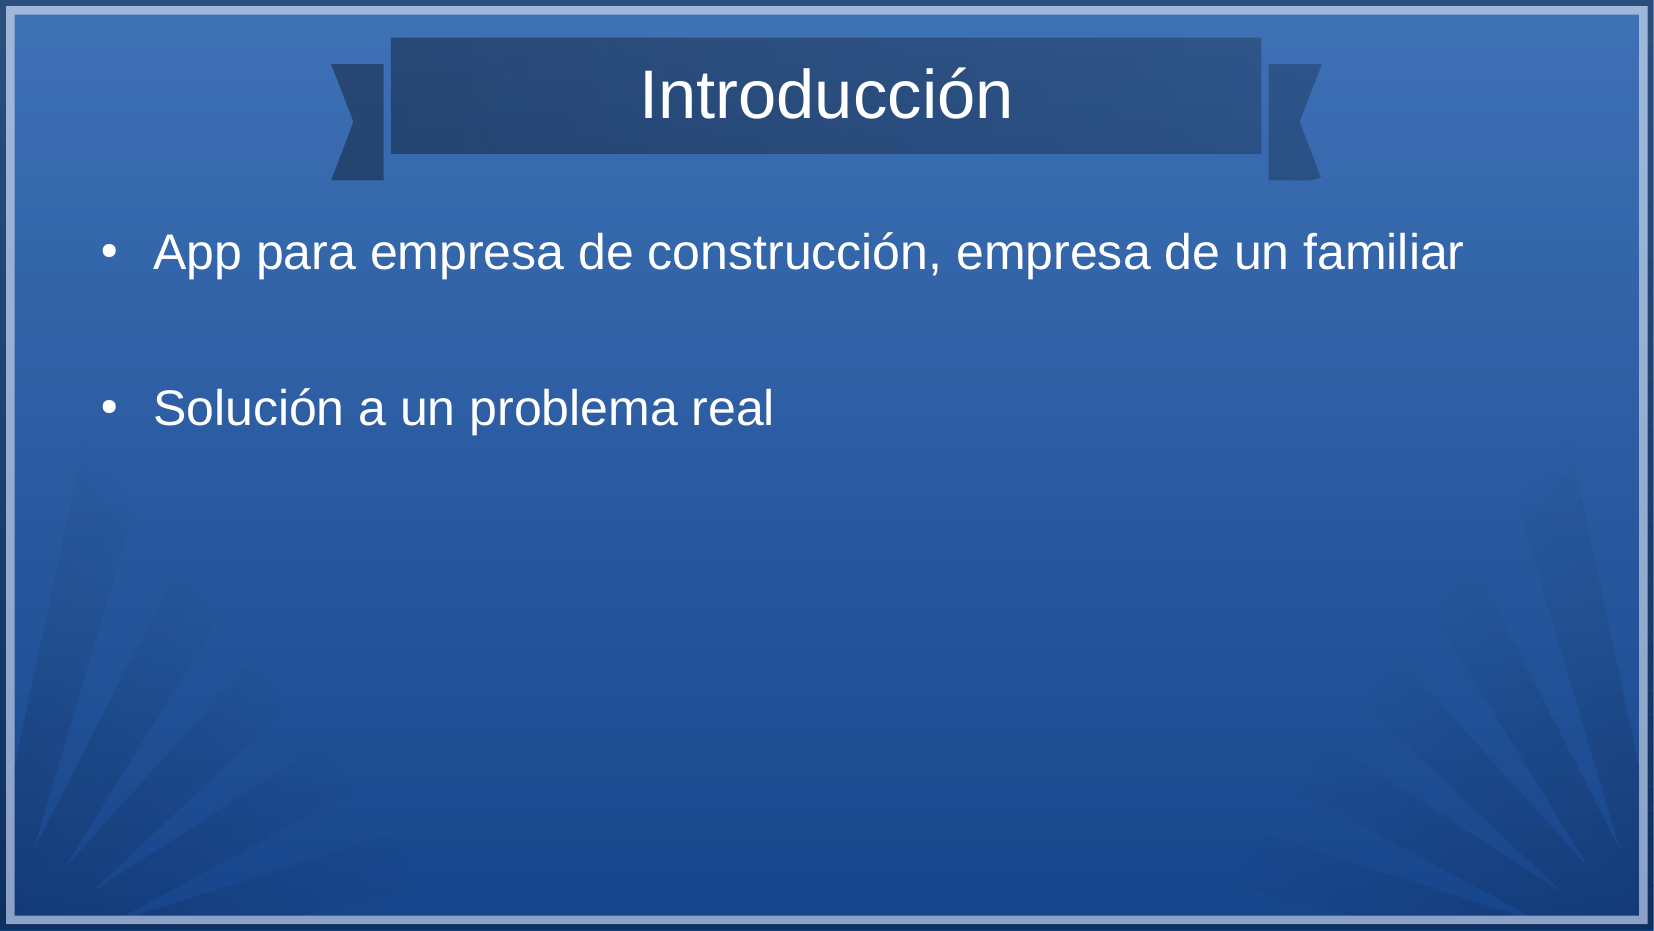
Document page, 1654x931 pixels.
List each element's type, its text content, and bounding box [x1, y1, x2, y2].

list App para empresa de construcción, empresa de un familiar Solución a un problema real [82, 224, 1571, 848]
title Introducción [389, 35, 1264, 154]
